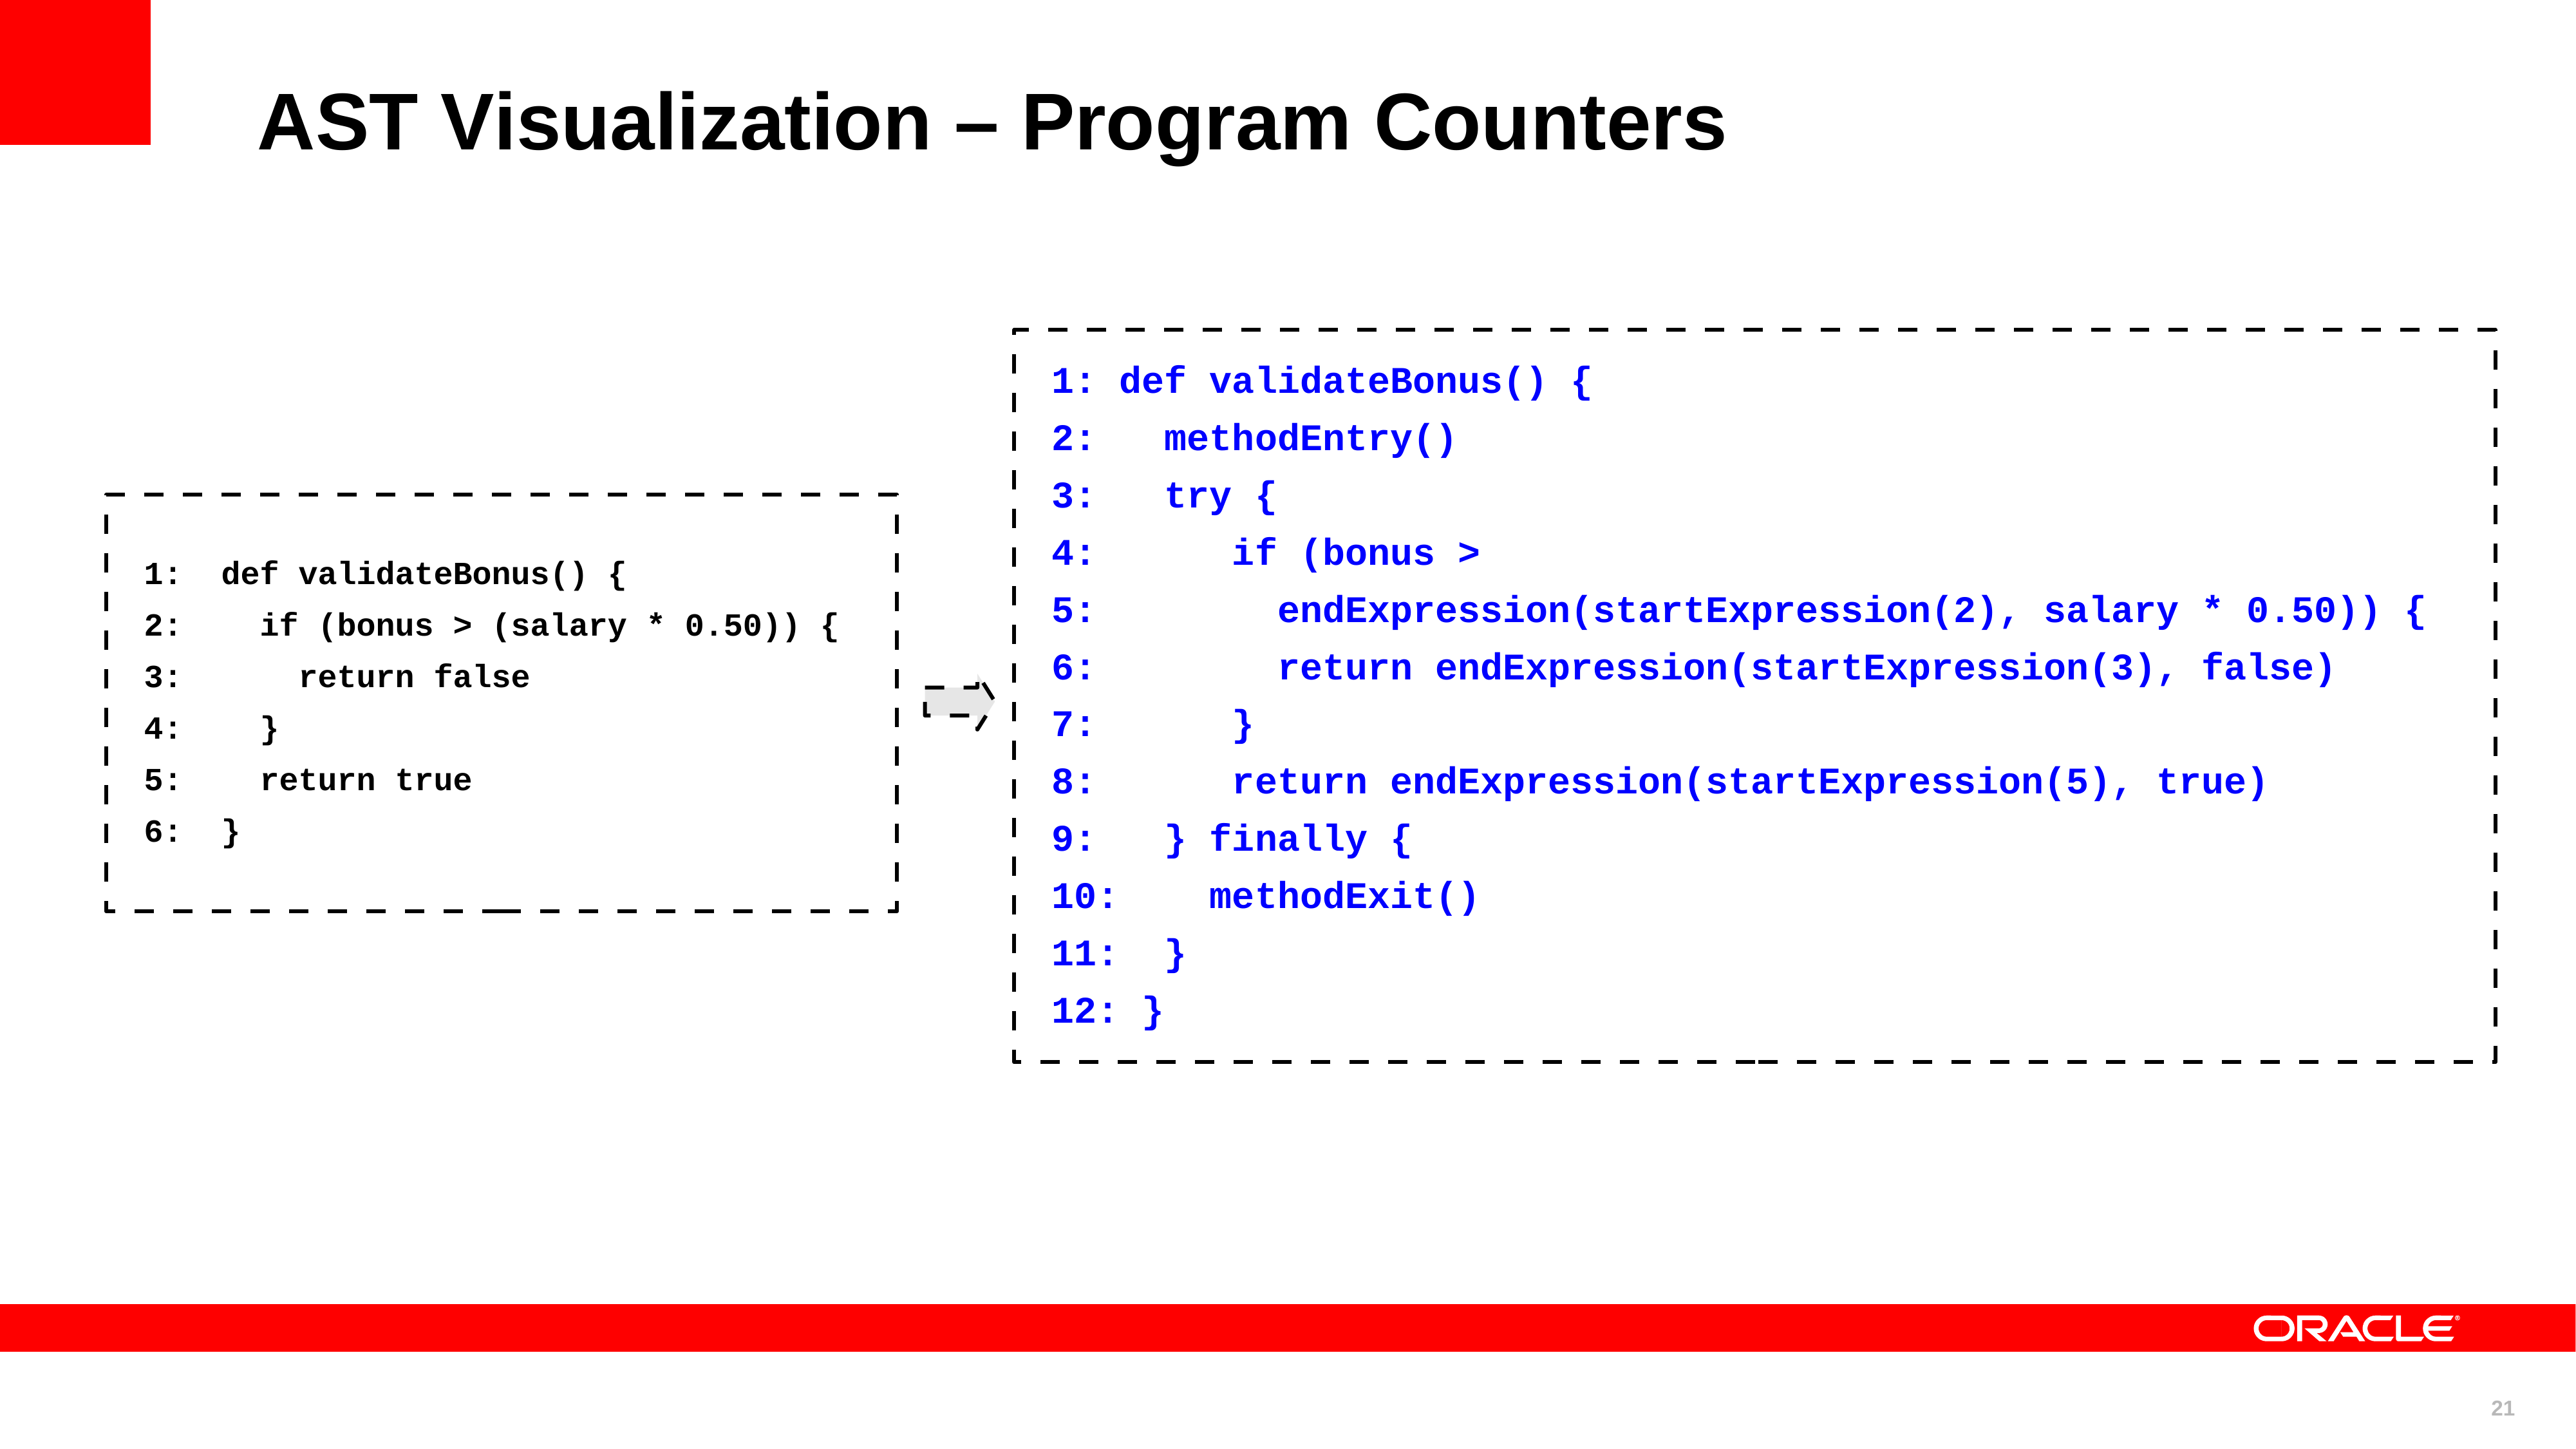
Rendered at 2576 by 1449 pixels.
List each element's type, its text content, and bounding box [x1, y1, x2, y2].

text_box 1: def validateBonus() { 2: if (bonus > (salary * 0.50)) { 3: return false 4: } 5: return true 6: } [106, 495, 898, 911]
picture [0, 0, 151, 145]
text_box [925, 673, 995, 730]
picture [0, 1304, 2576, 1352]
title AST Visualization – Program Counters [257, 69, 2318, 251]
text_box 1: def validateBonus() { 2: methodEntry() 3: try { 4: if (bonus > 5: endExpression(startExpression(2), salary * 0.50)) { 6: return endExpression(startExpression(3), false) 7: } 8: return endExpression(startExpression(5), true) 9: } finally { 10: methodExit() 11: } 12: } [1014, 330, 2496, 1063]
